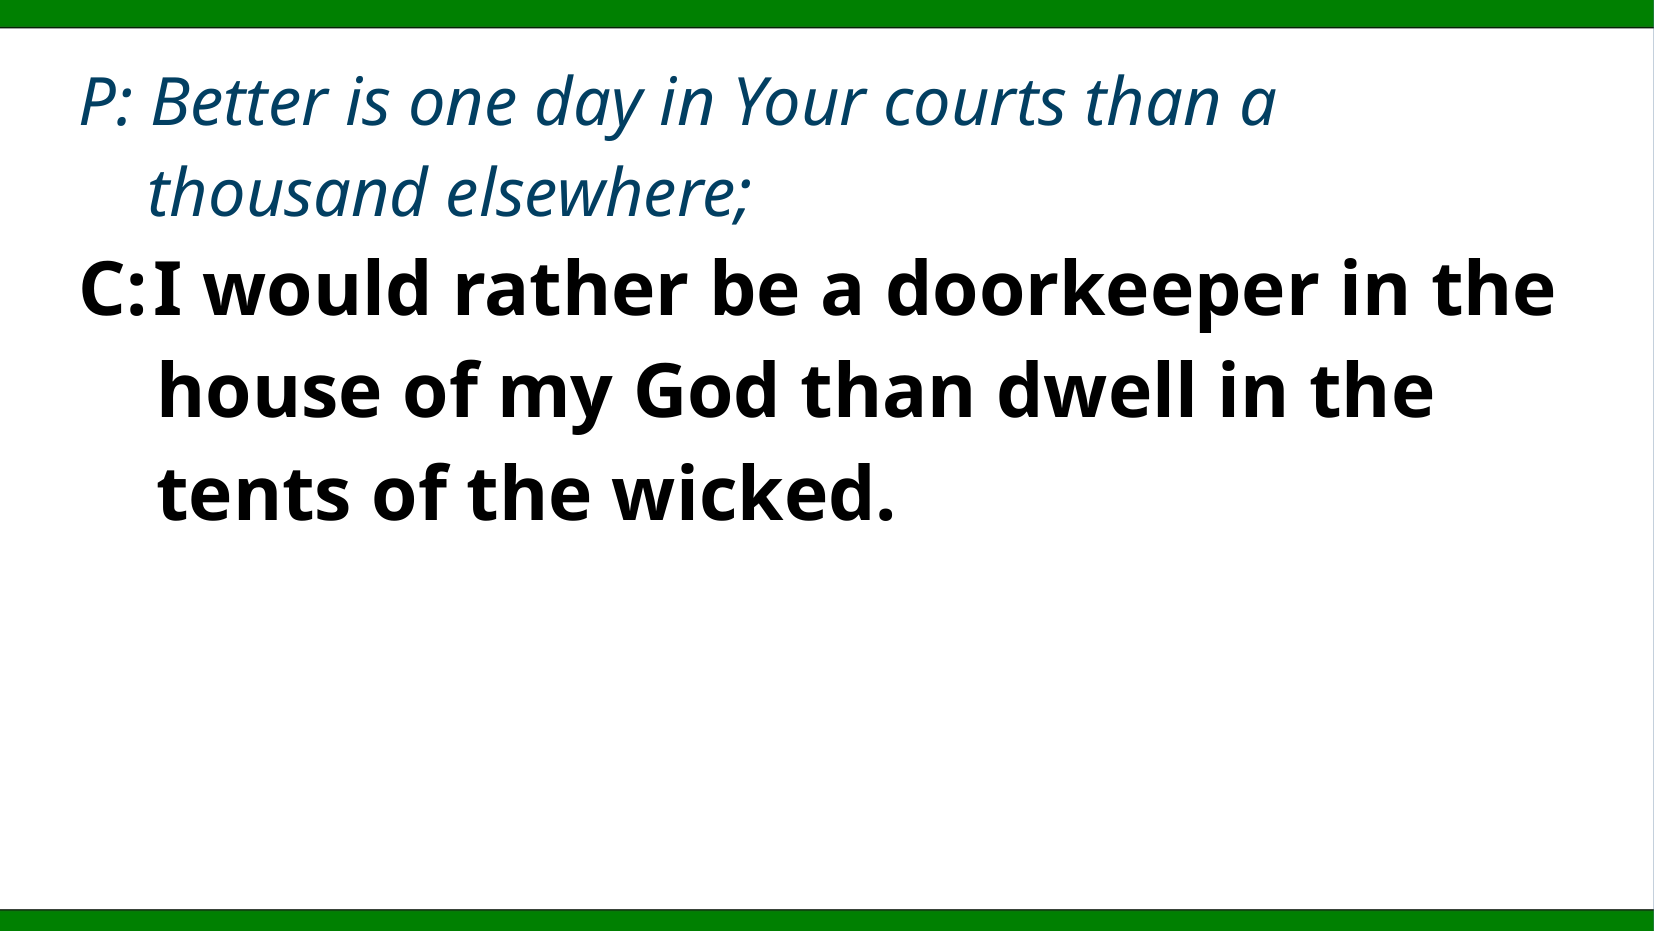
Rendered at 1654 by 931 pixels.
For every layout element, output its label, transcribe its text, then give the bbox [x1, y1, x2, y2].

picture [0, 0, 1654, 931]
text_box P: Better is one day in Your courts than a thousand elsewhere; C: I would rather be a doorkeeper in the house of my God than dwell in the tents of the wicked. [63, 46, 1594, 561]
